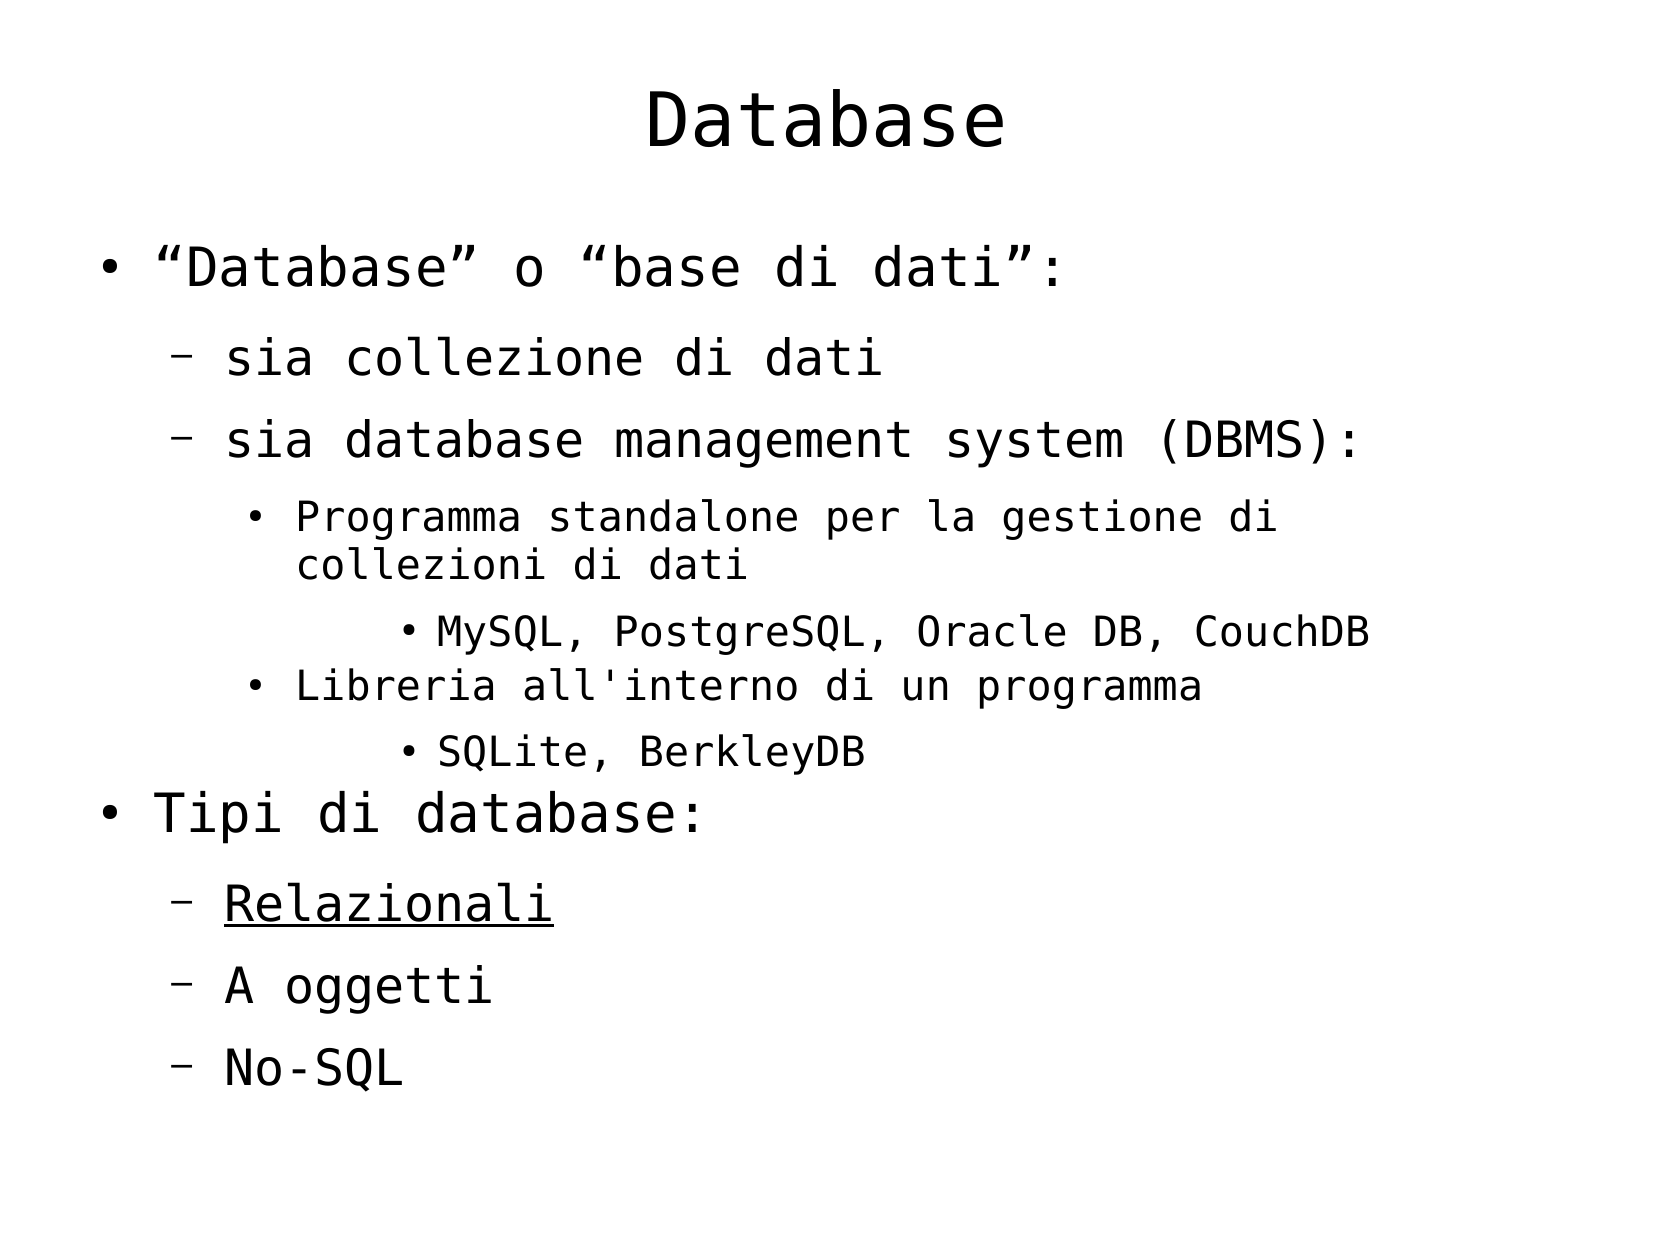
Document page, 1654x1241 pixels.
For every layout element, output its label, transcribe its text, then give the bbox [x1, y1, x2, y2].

list “Database” o “base di dati”: sia collezione di dati sia database management system (DBMS): Programma standalone per la gestione di collezioni di dati MySQL, PostgreSQL, Oracle DB, CouchDB Libreria all'interno di un programma SQLite, BerkleyDB Tipi di database: Relazionali A oggetti No-SQL [82, 236, 1538, 1116]
title Database [82, 38, 1571, 204]
